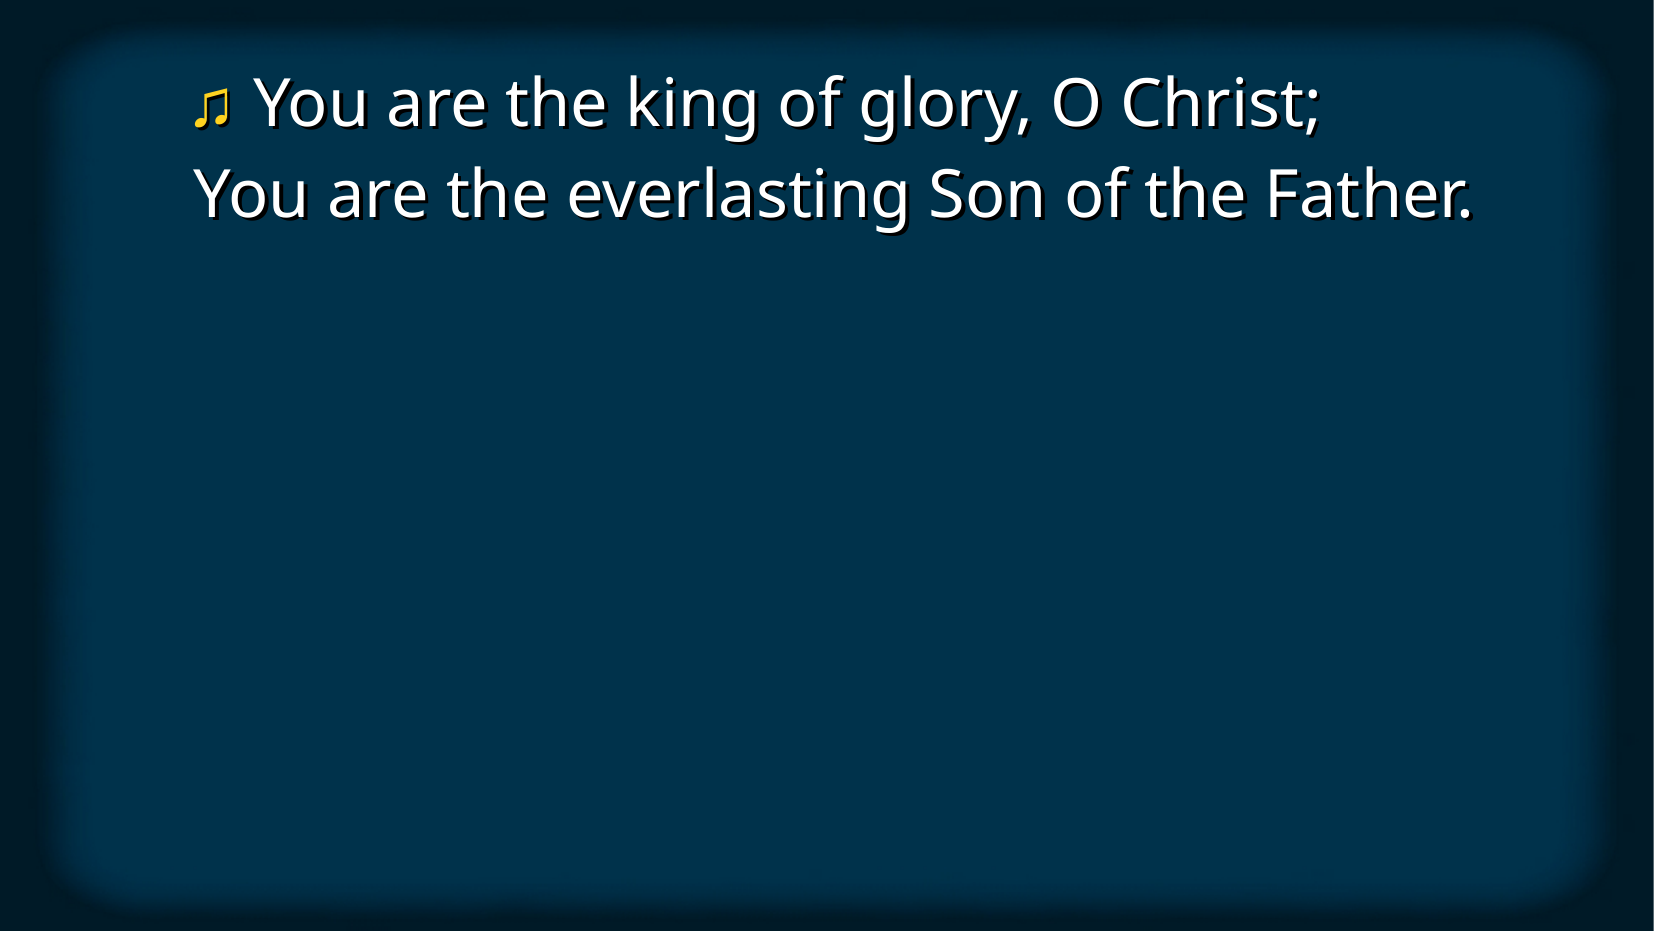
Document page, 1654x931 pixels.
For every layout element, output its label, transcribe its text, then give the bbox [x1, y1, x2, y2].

picture [0, 0, 1654, 931]
text_box ♫ You are the king of glory, O Christ; You are the everlasting Son of the Father. [90, 47, 1546, 241]
